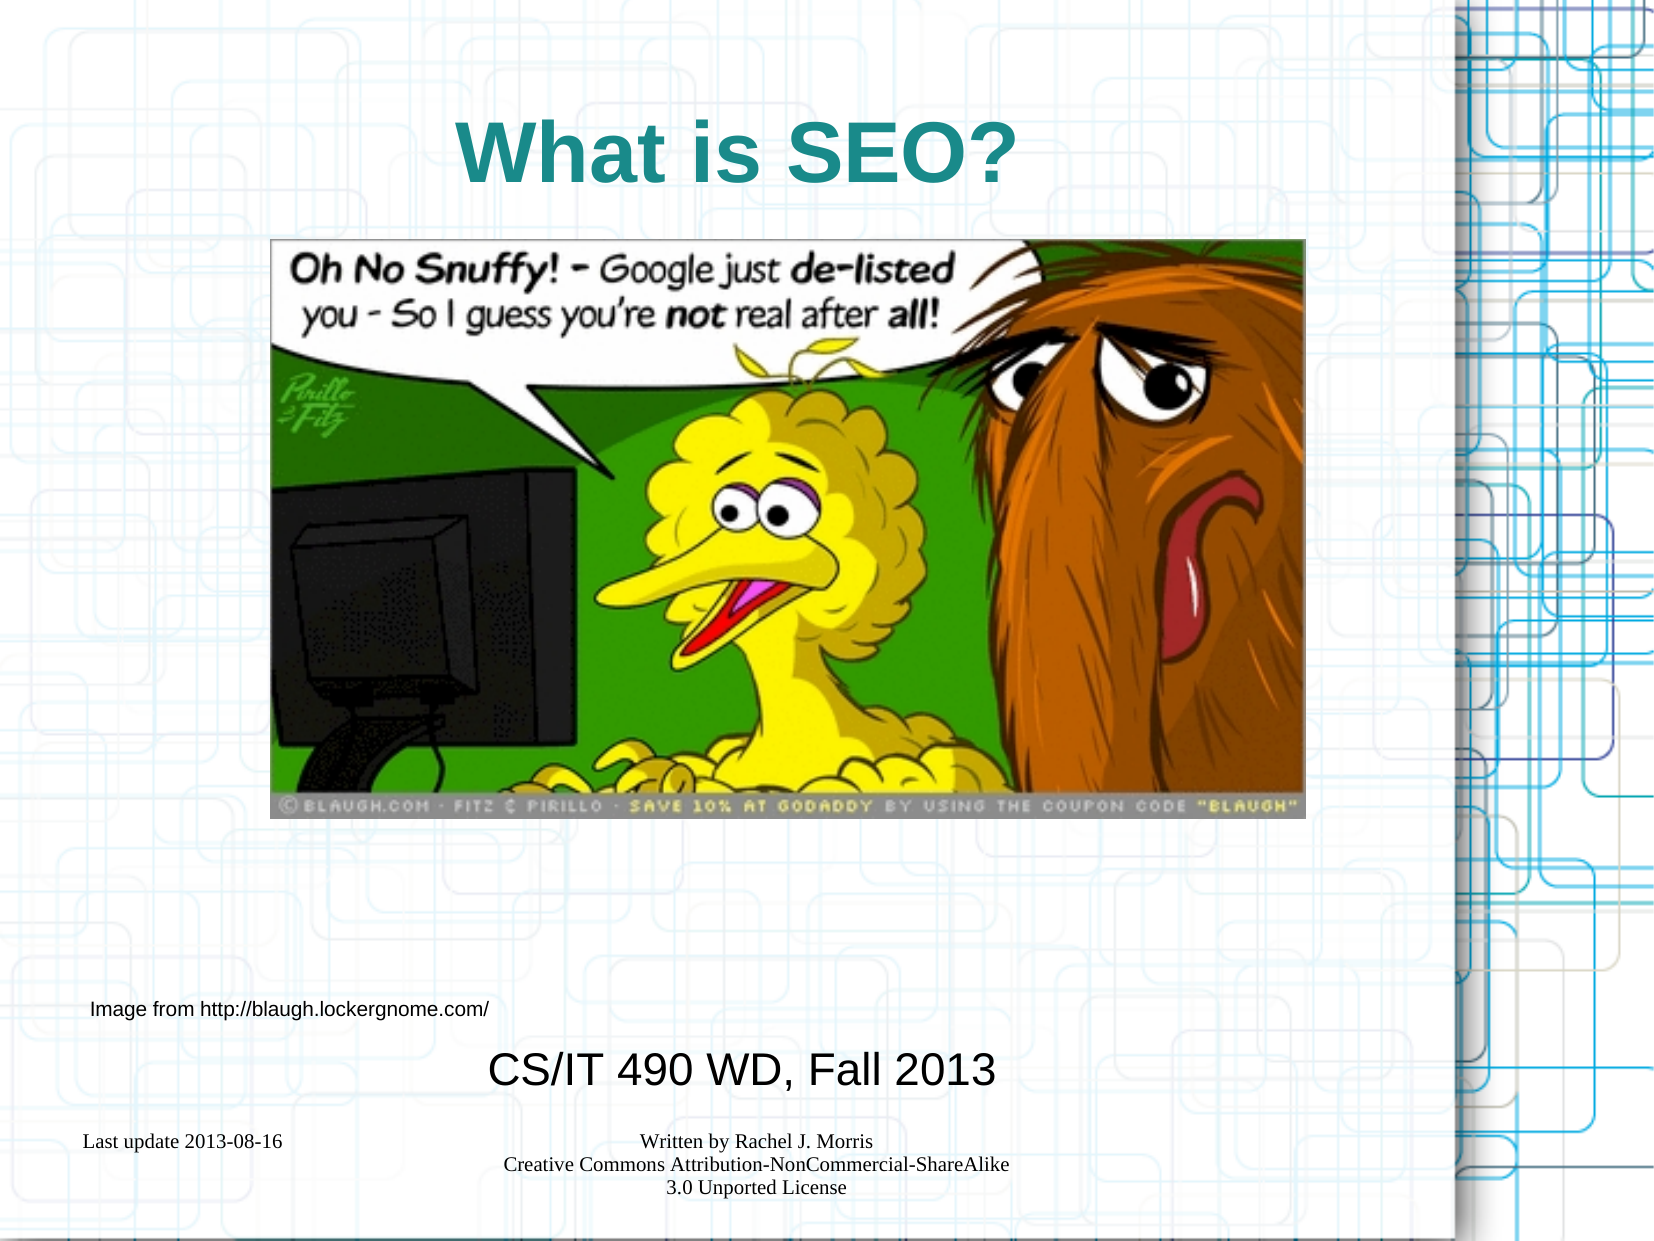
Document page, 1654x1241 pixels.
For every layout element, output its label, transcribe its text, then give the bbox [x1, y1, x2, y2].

title What is SEO? [59, 49, 1418, 257]
text_box Image from http://blaugh.lockergnome.com/ [75, 990, 1351, 1029]
picture [0, 0, 1654, 1241]
text_box CS/IT 490 WD, Fall 2013 [75, 1043, 1410, 1096]
